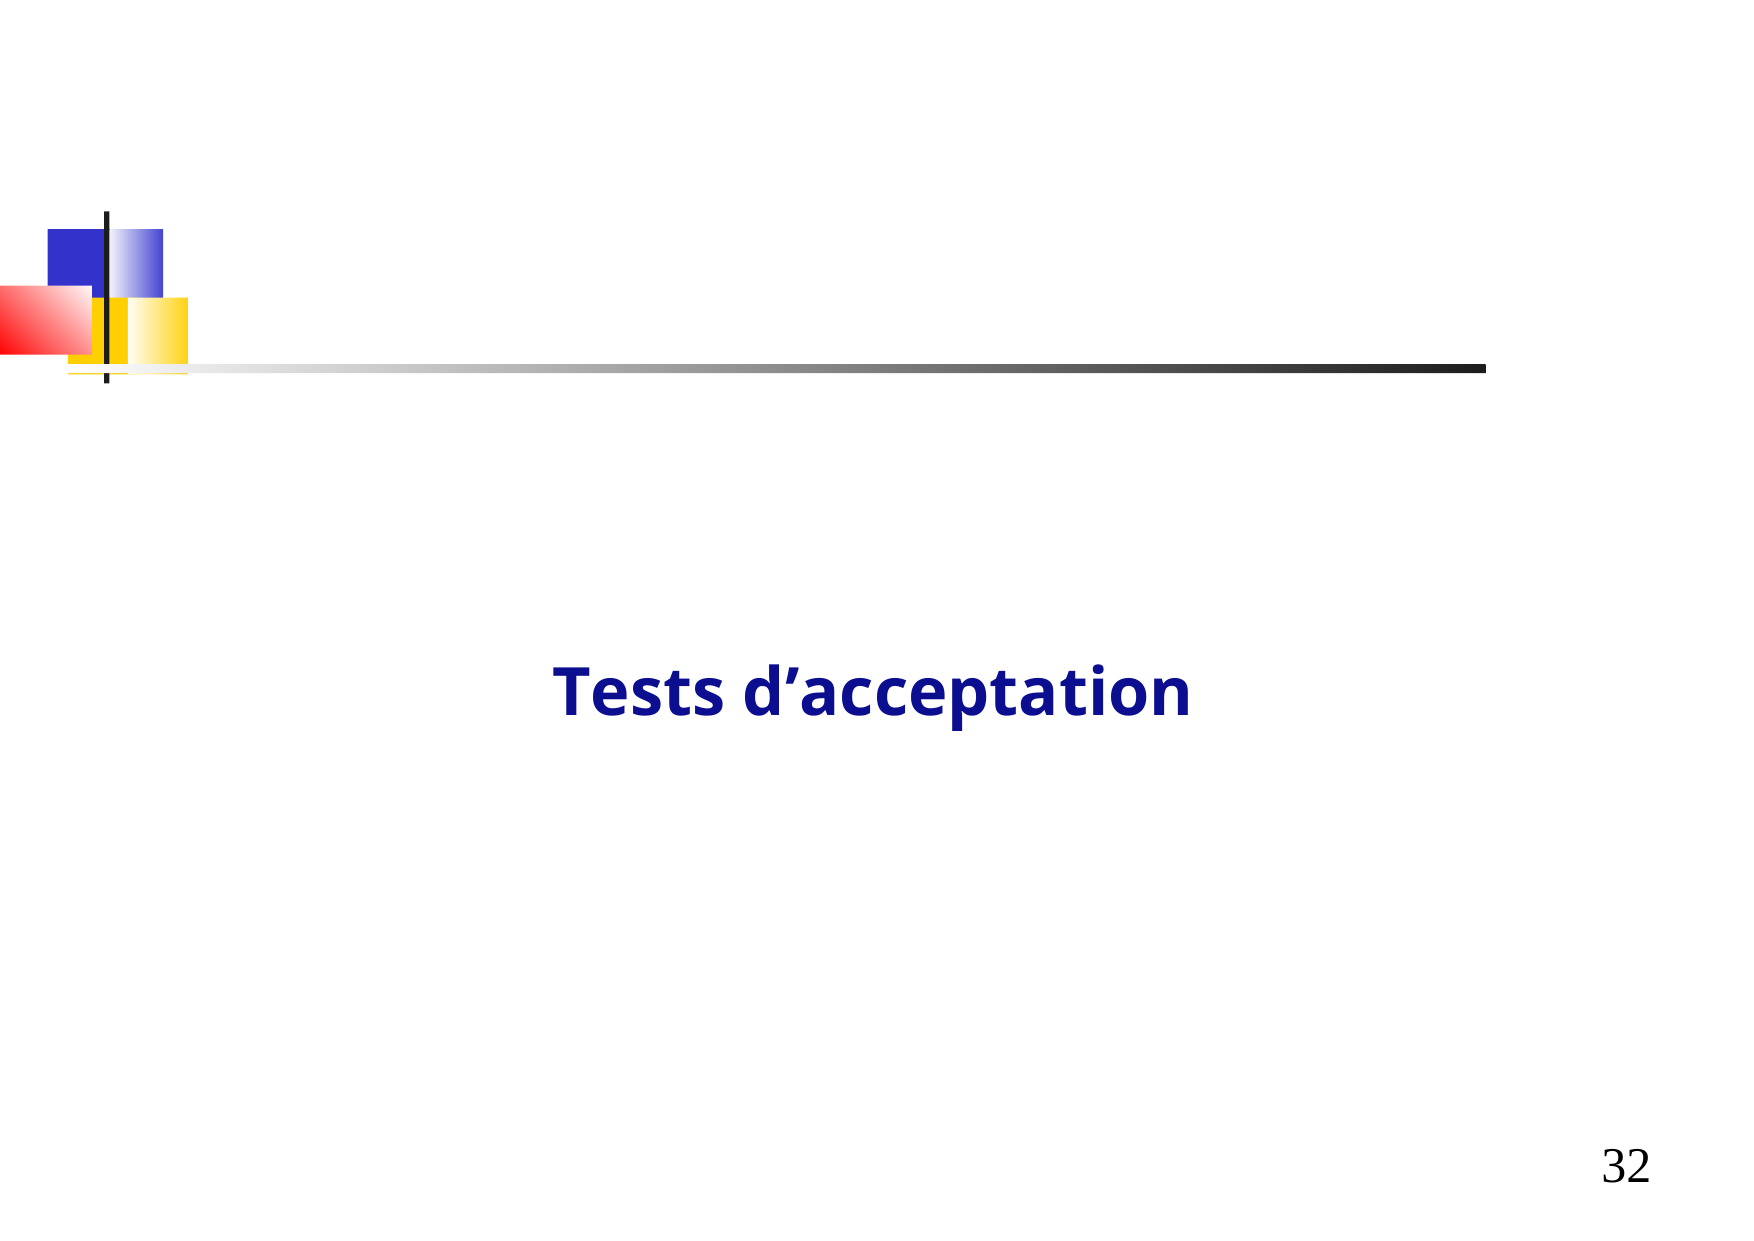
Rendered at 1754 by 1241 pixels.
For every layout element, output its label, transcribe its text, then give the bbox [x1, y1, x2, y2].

subtitle Tests d’acceptation [179, 371, 1567, 1091]
